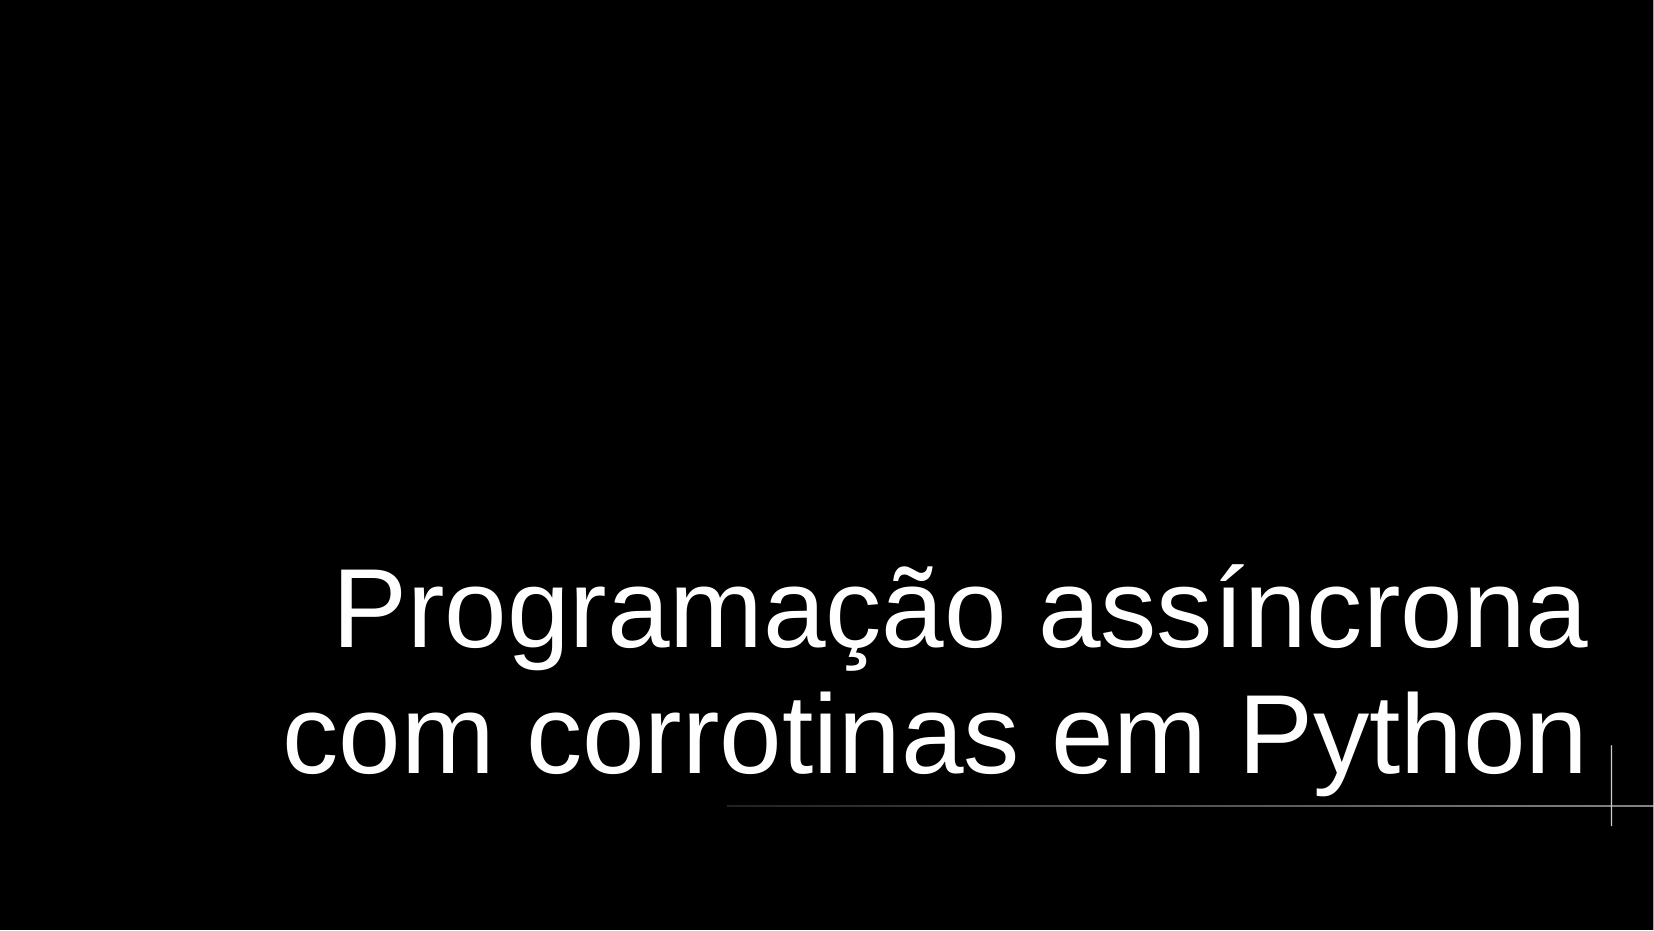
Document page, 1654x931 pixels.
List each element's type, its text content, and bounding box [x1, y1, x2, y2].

title Programação assíncrona com corrotinas em Python [112, 546, 1589, 798]
